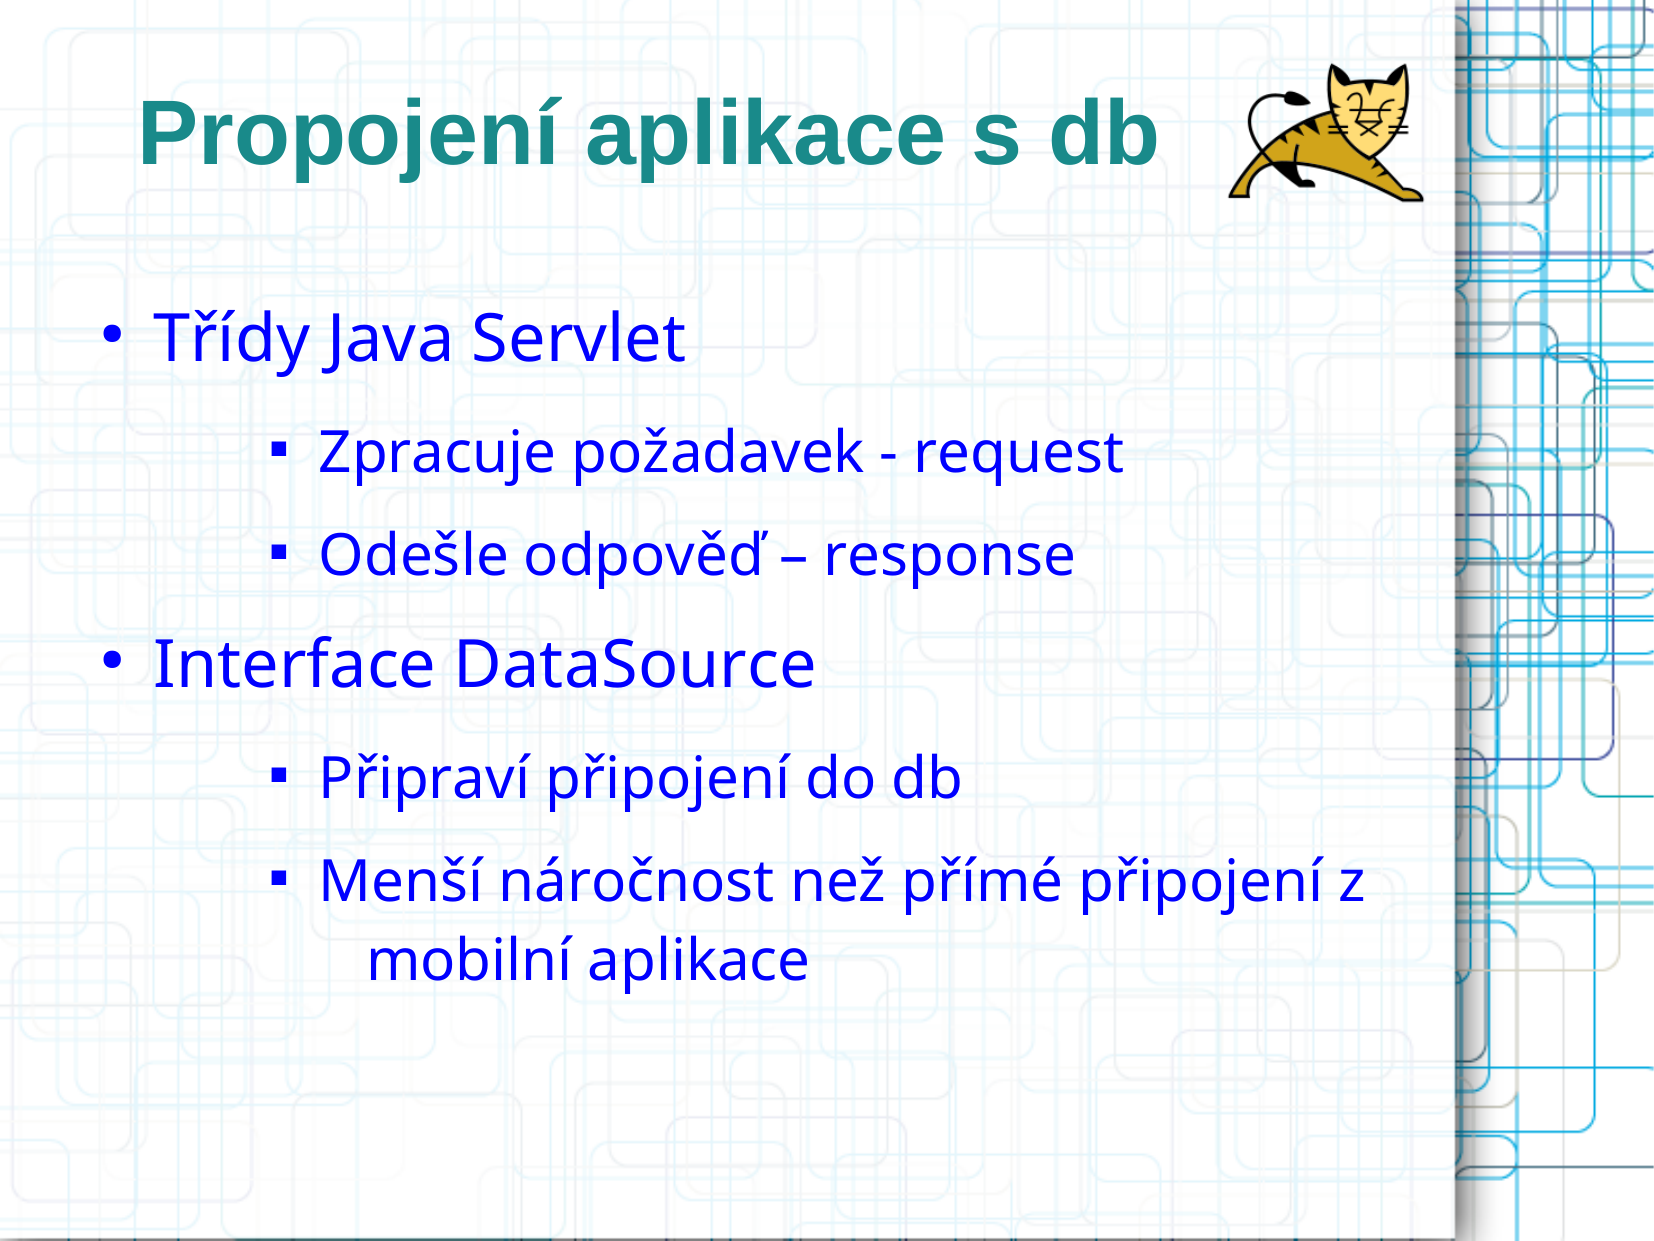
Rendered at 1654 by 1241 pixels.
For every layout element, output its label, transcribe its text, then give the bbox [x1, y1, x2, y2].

list Třídy Java Servlet Zpracuje požadavek - request Odešle odpověď – response Interface DataSource Připraví připojení do db Menší náročnost než přímé připojení z mobilní aplikace [82, 290, 1418, 1211]
picture [0, 0, 1654, 1241]
title Propojení aplikace s db [0, 29, 1329, 237]
